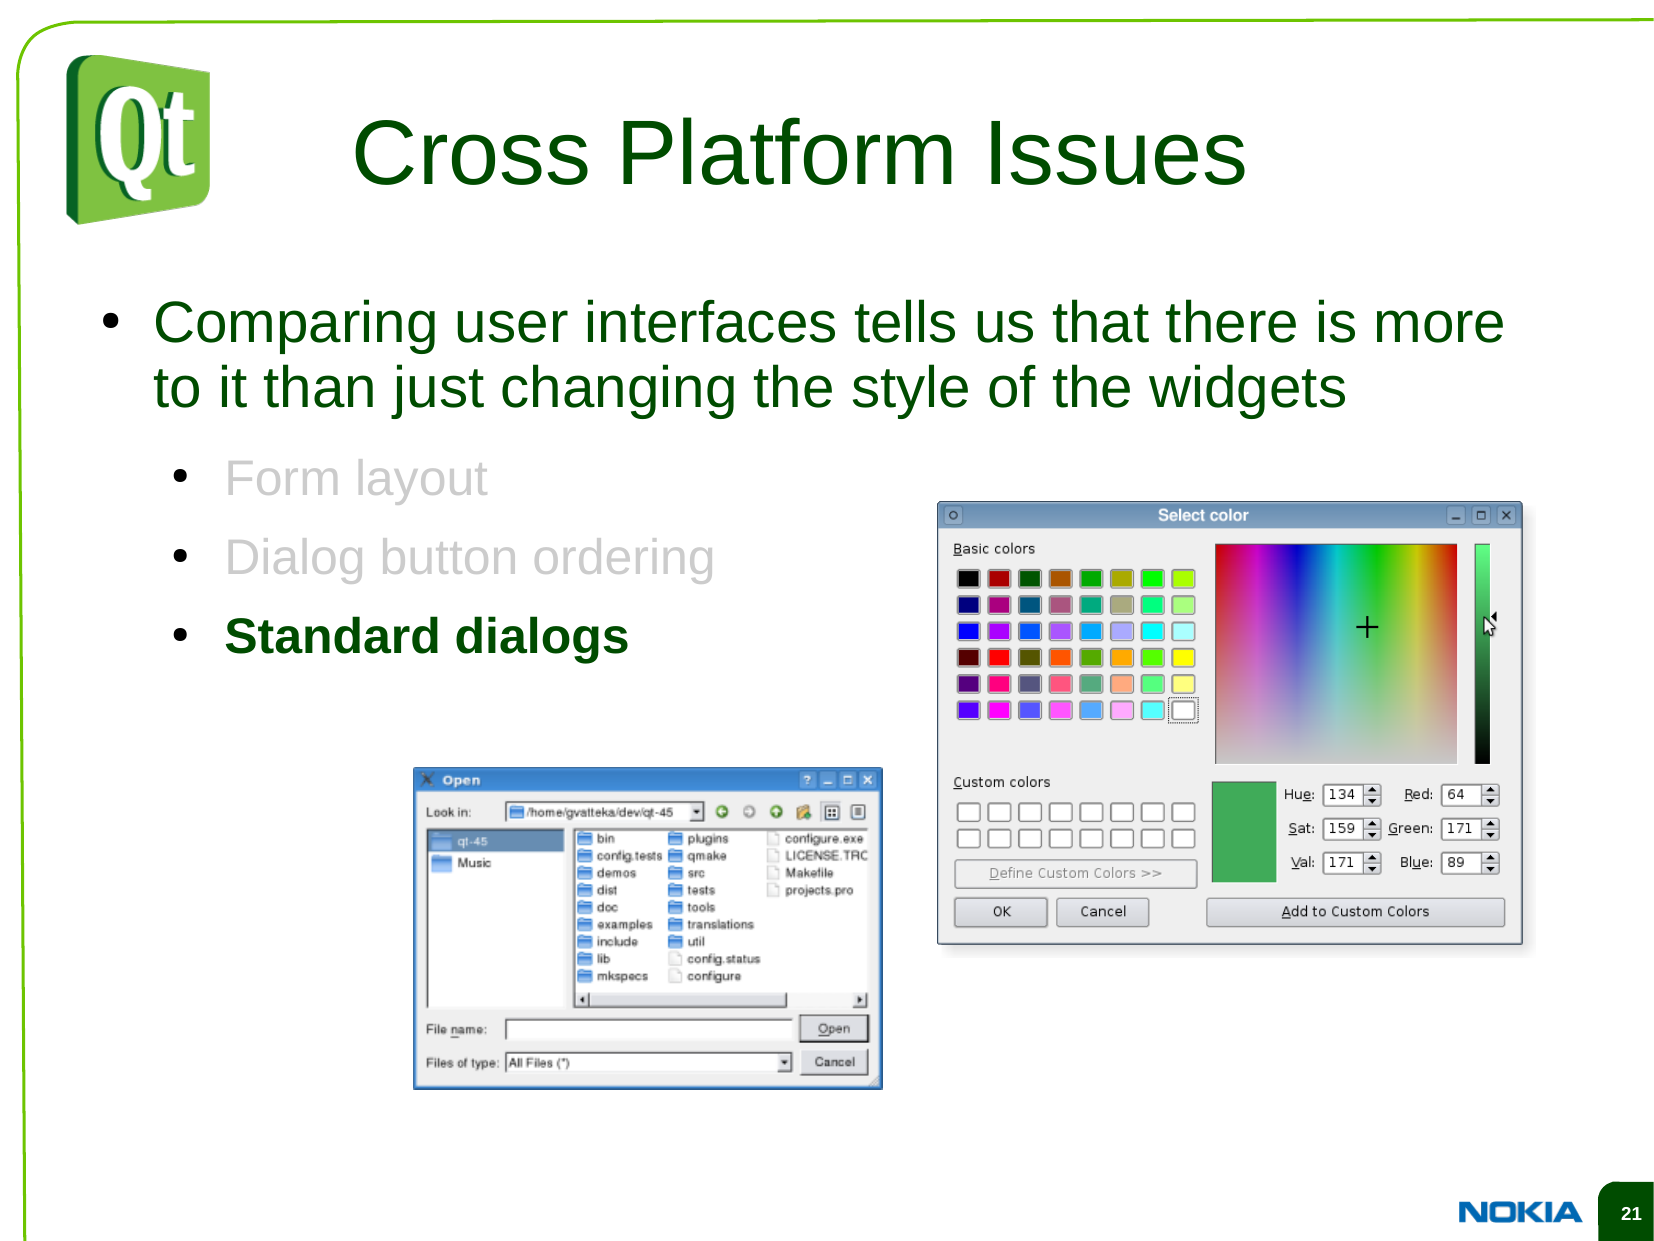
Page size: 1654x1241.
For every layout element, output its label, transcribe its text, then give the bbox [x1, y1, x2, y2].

picture [937, 501, 1536, 958]
picture [66, 55, 210, 225]
picture [1459, 1201, 1583, 1223]
list Comparing user interfaces tells us that there is more to it than just changing the style of the widgets Form layout Dialog button ordering Standard dialogs [82, 290, 1571, 1094]
title Cross Platform Issues [263, 49, 1339, 257]
picture [413, 767, 883, 1090]
